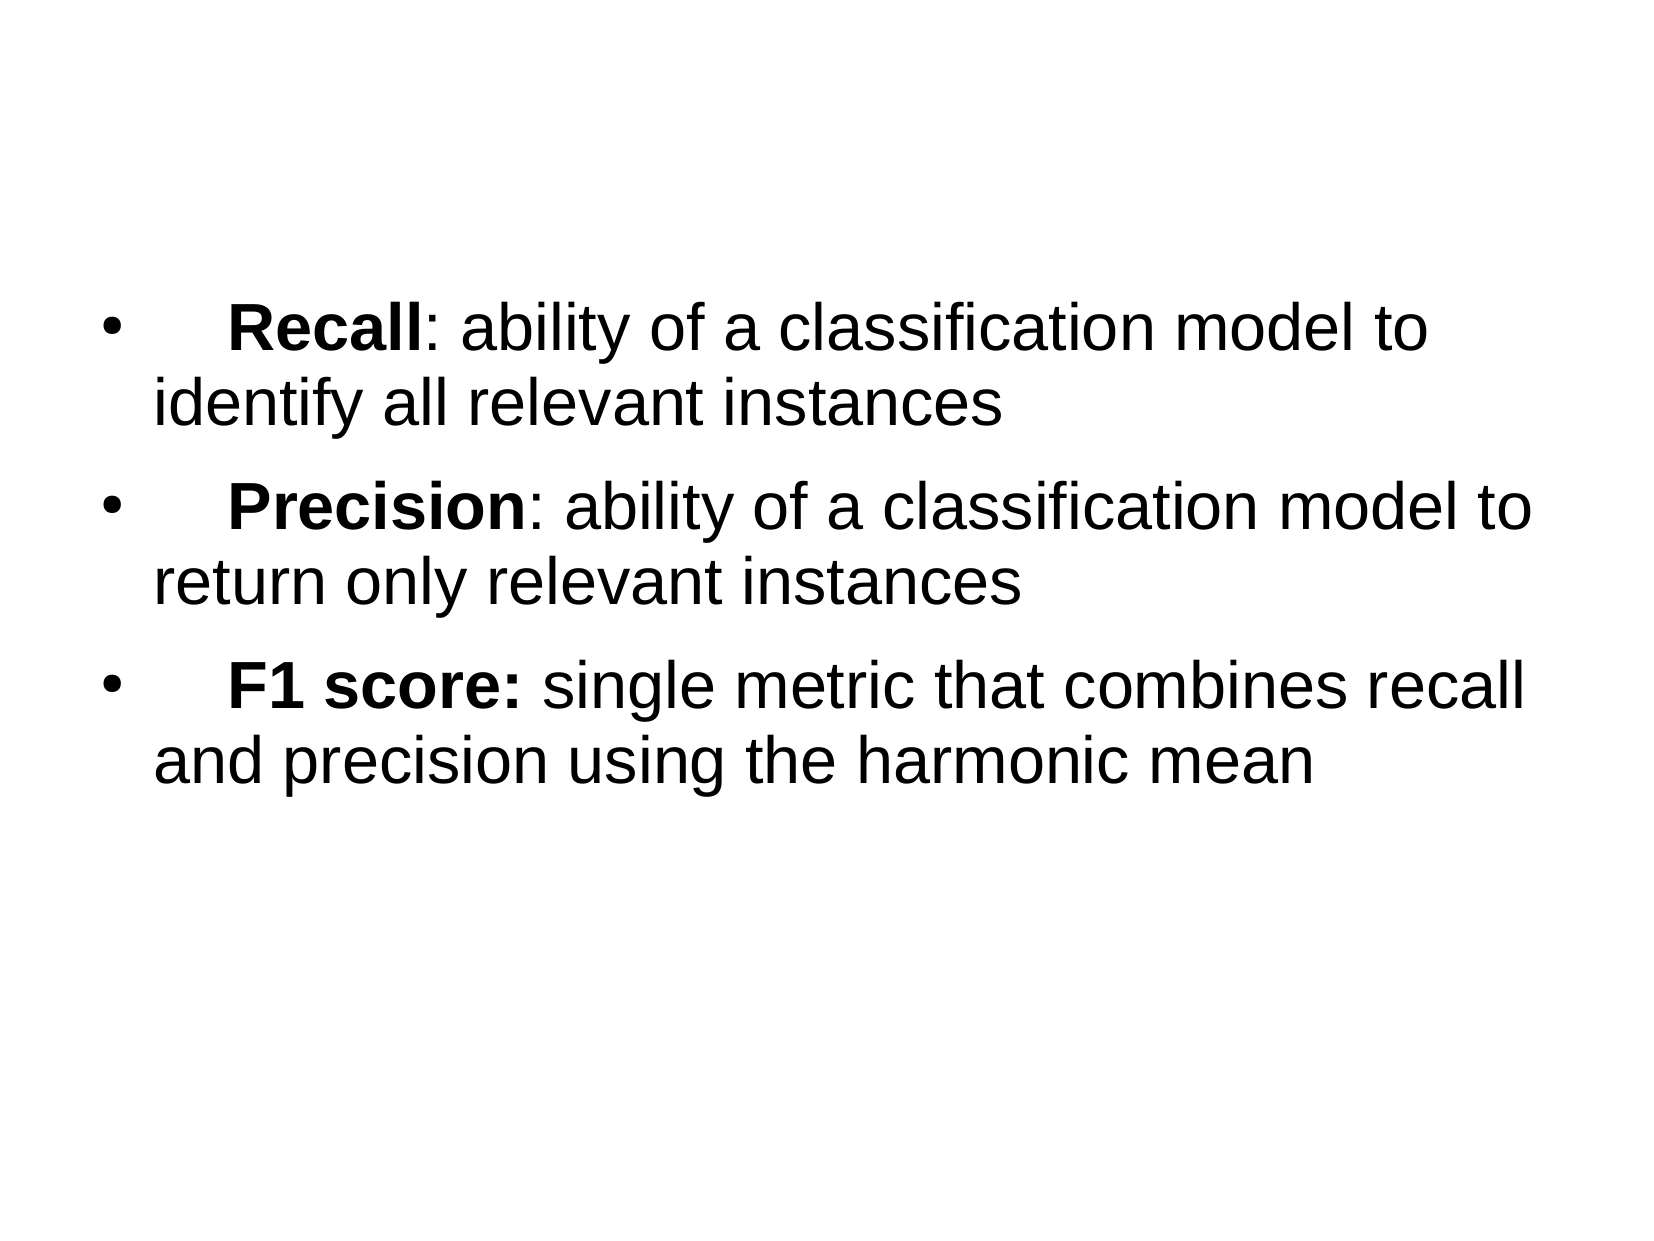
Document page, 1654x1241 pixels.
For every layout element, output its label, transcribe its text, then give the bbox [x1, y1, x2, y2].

list Recall: ability of a classification model to identify all relevant instances Precision: ability of a classification model to return only relevant instances F1 score: single metric that combines recall and precision using the harmonic mean [82, 290, 1571, 1010]
